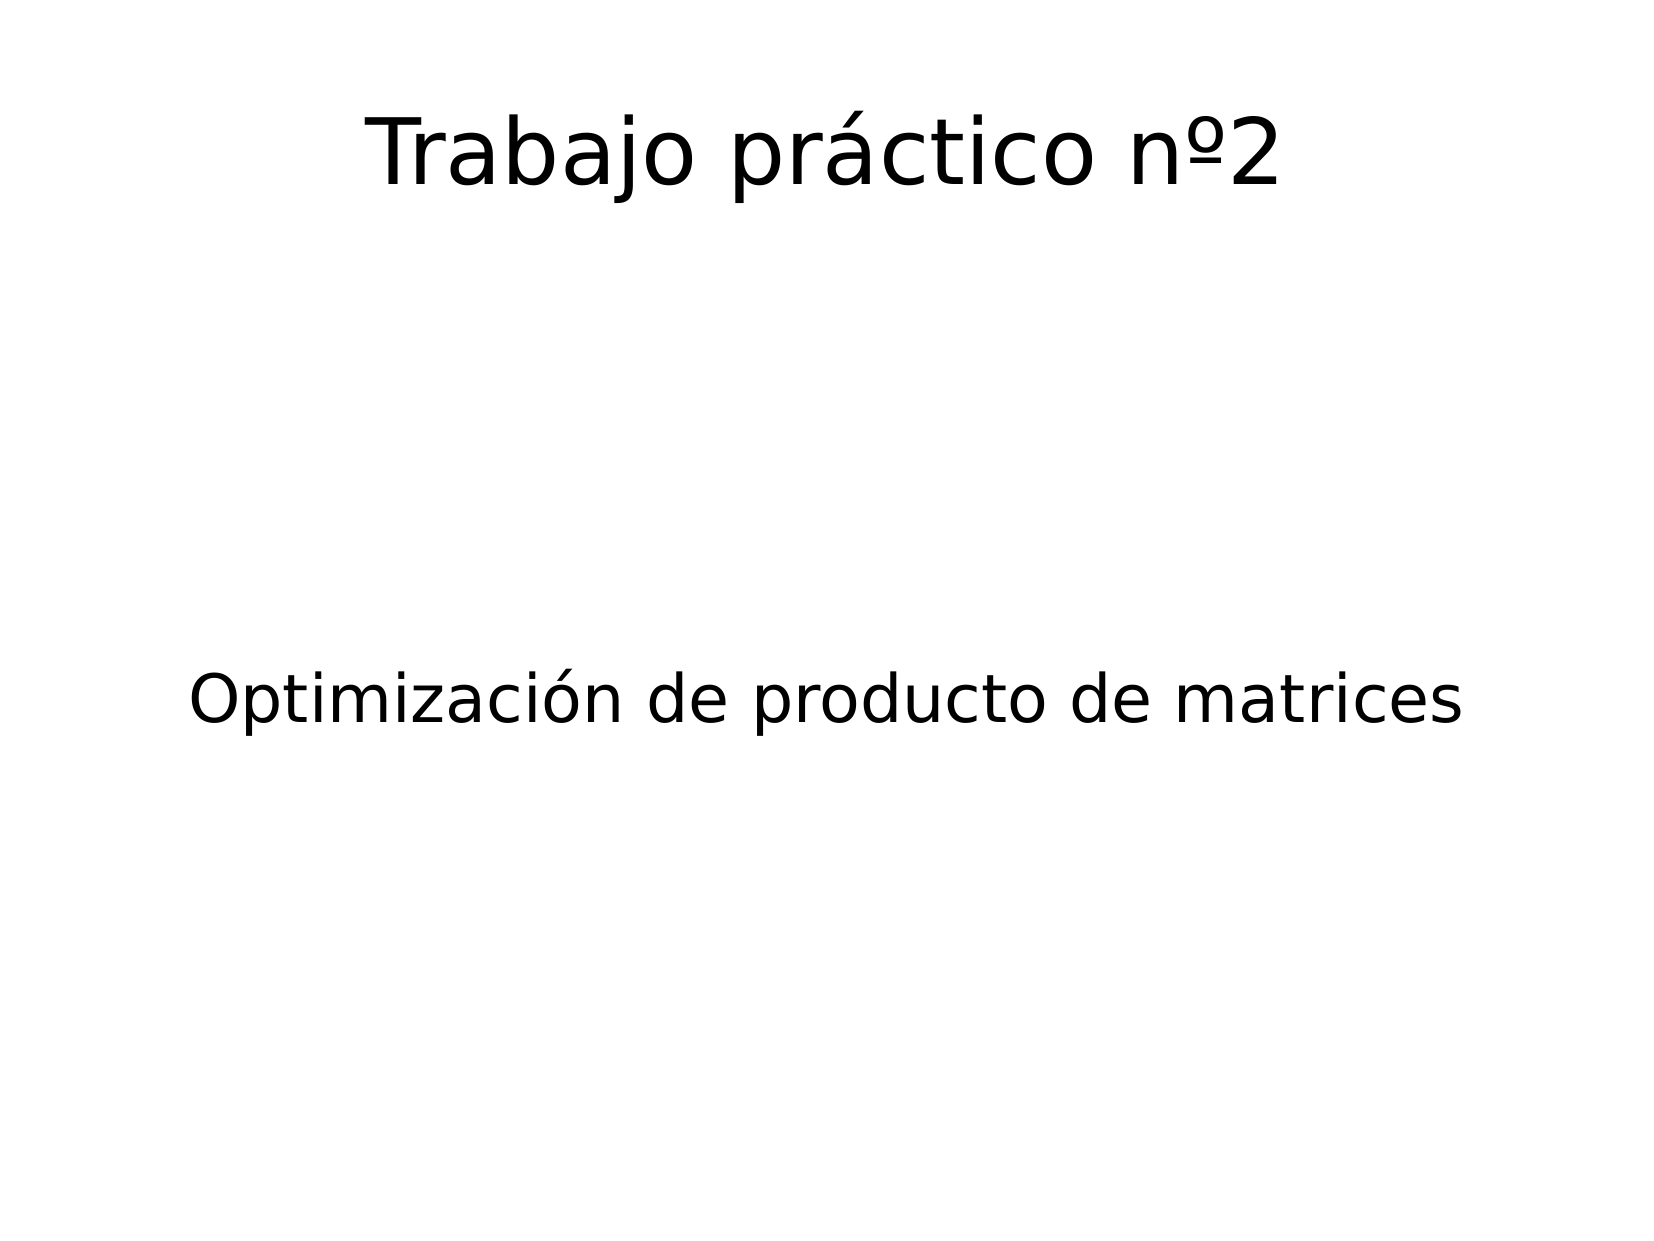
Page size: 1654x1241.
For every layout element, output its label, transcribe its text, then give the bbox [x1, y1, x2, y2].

subtitle Optimización de producto de matrices [82, 297, 1571, 1102]
title Trabajo práctico nº2 [82, 56, 1571, 250]
